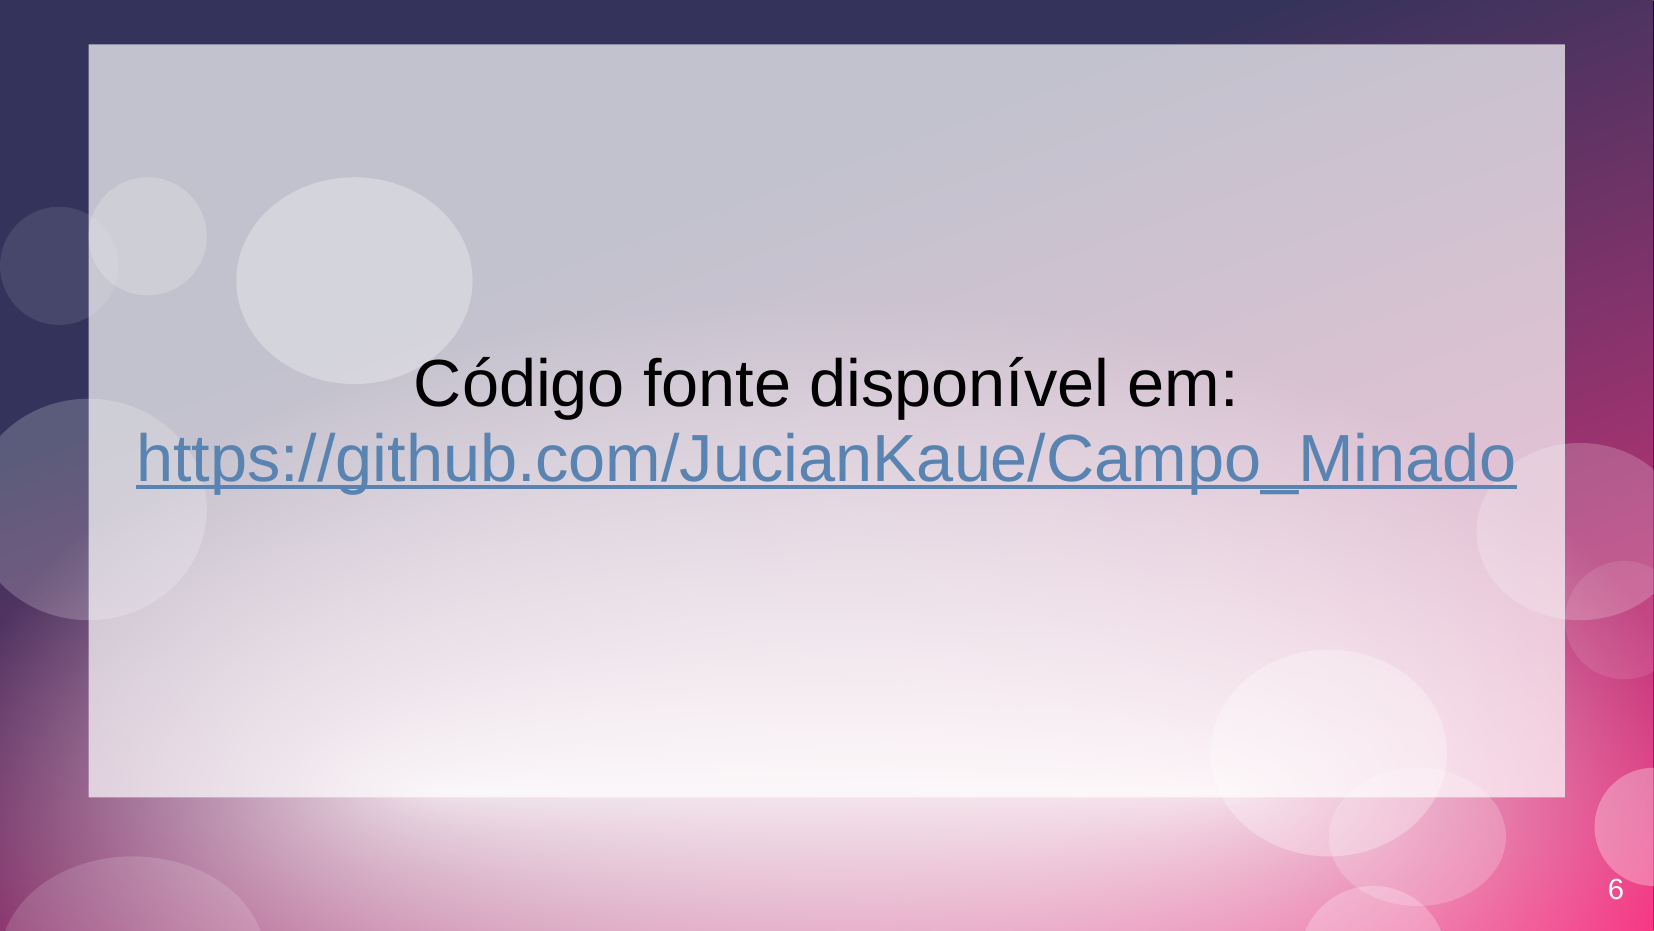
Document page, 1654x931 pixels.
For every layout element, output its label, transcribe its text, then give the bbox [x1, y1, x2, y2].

subtitle Código fonte disponível em: https://github.com/JucianKaue/Campo_Minado [88, 44, 1565, 798]
